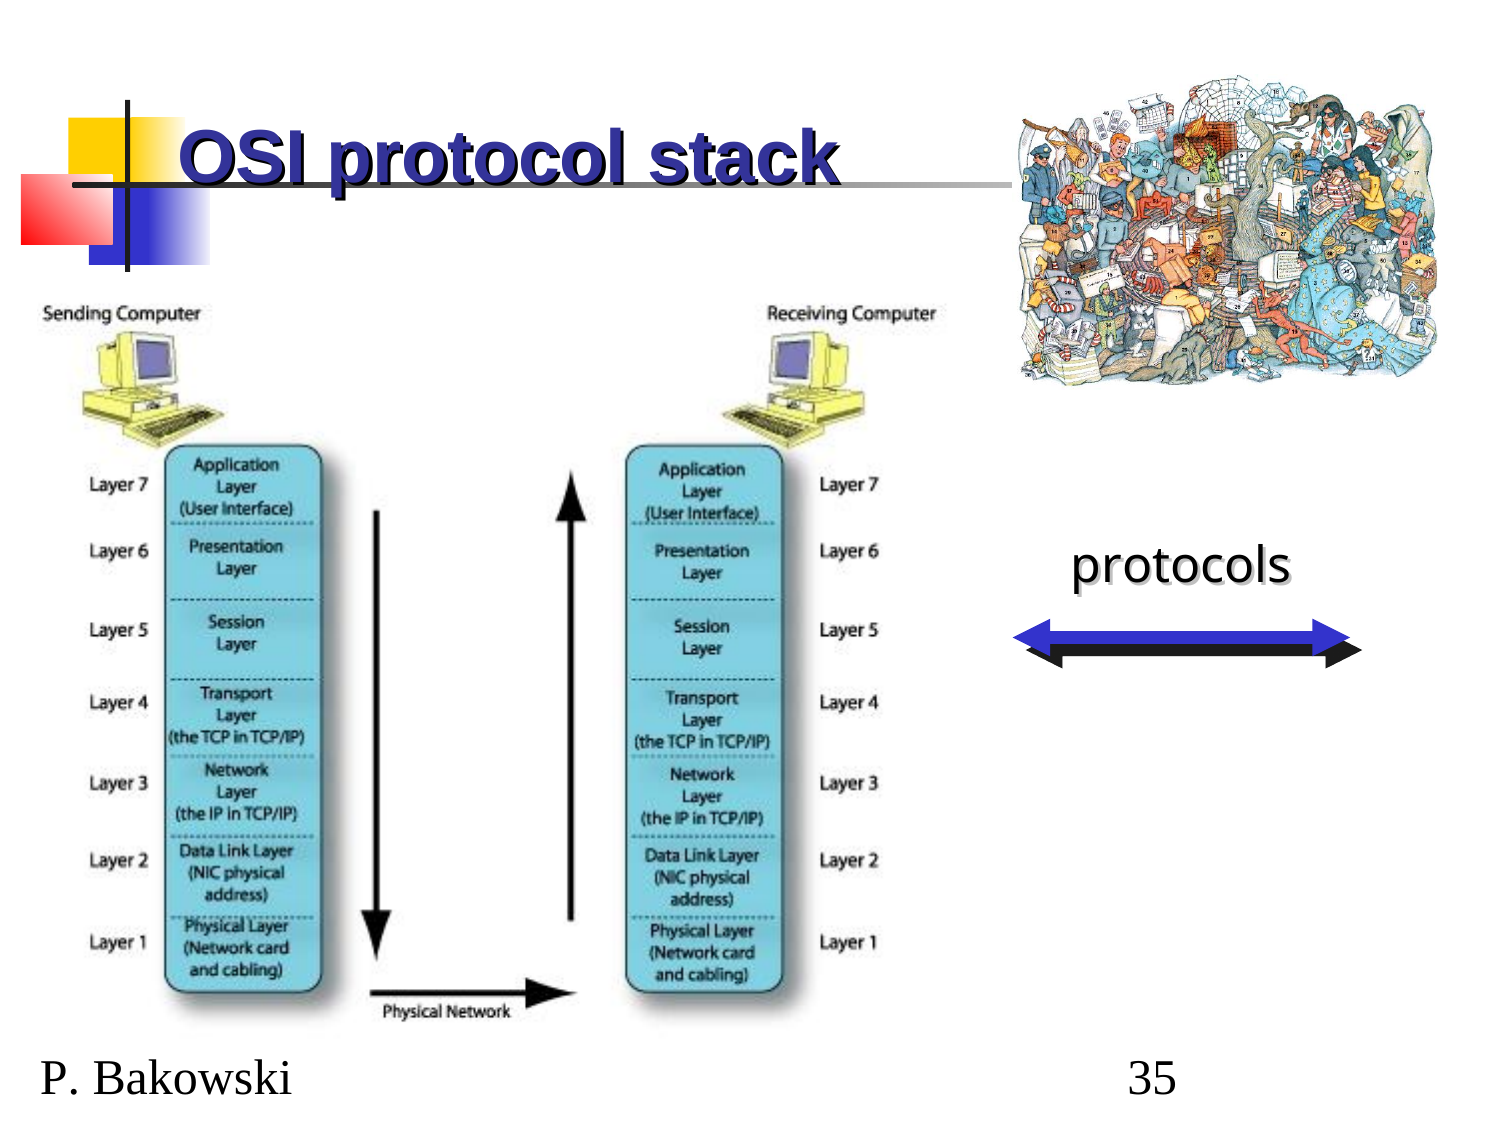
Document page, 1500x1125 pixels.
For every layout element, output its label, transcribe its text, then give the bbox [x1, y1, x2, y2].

title OSI protocol stack [162, 99, 1012, 288]
text_box protocols [1037, 524, 1326, 601]
picture [1012, 74, 1438, 461]
picture [37, 272, 963, 1051]
